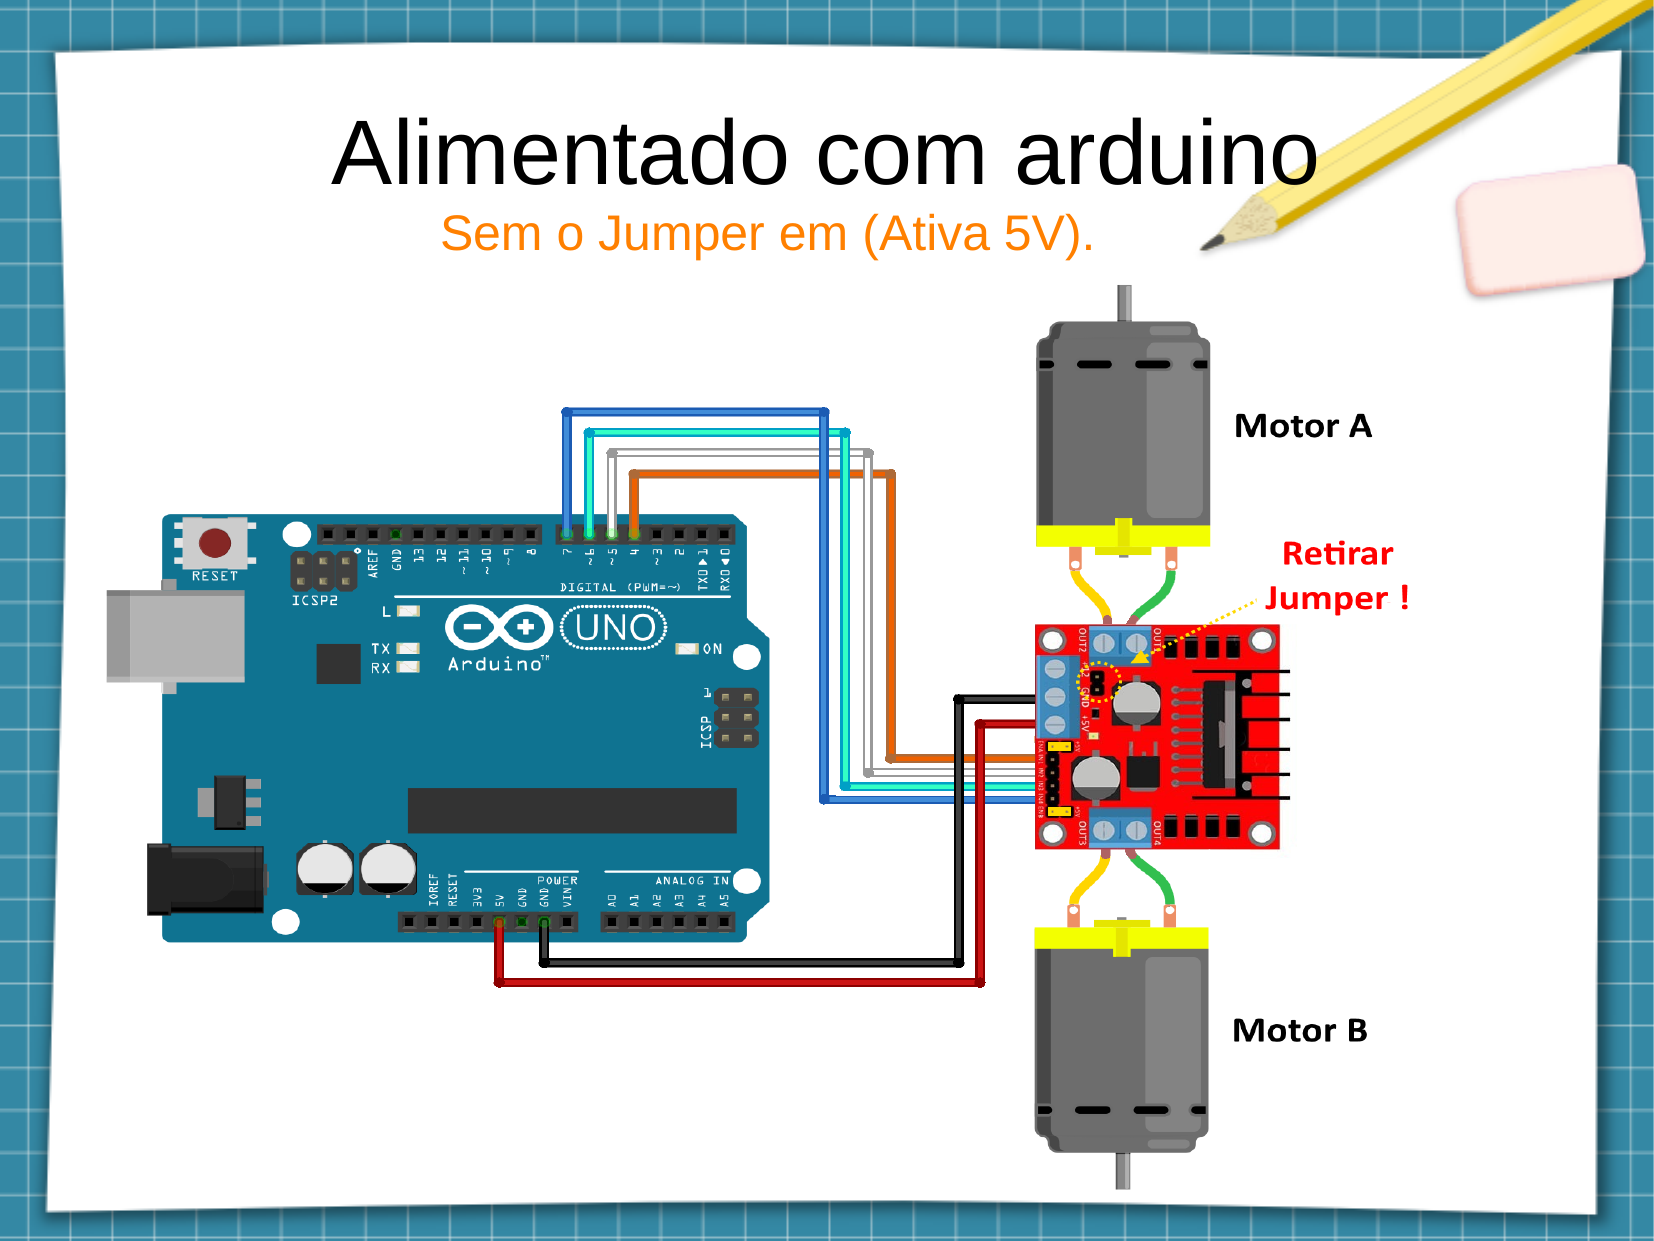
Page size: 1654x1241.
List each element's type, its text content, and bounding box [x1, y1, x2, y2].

text_box Sem o Jumper em (Ativa 5V). [425, 198, 1300, 271]
picture [0, 0, 1654, 1241]
title Alimentado com arduino [82, 49, 1571, 257]
